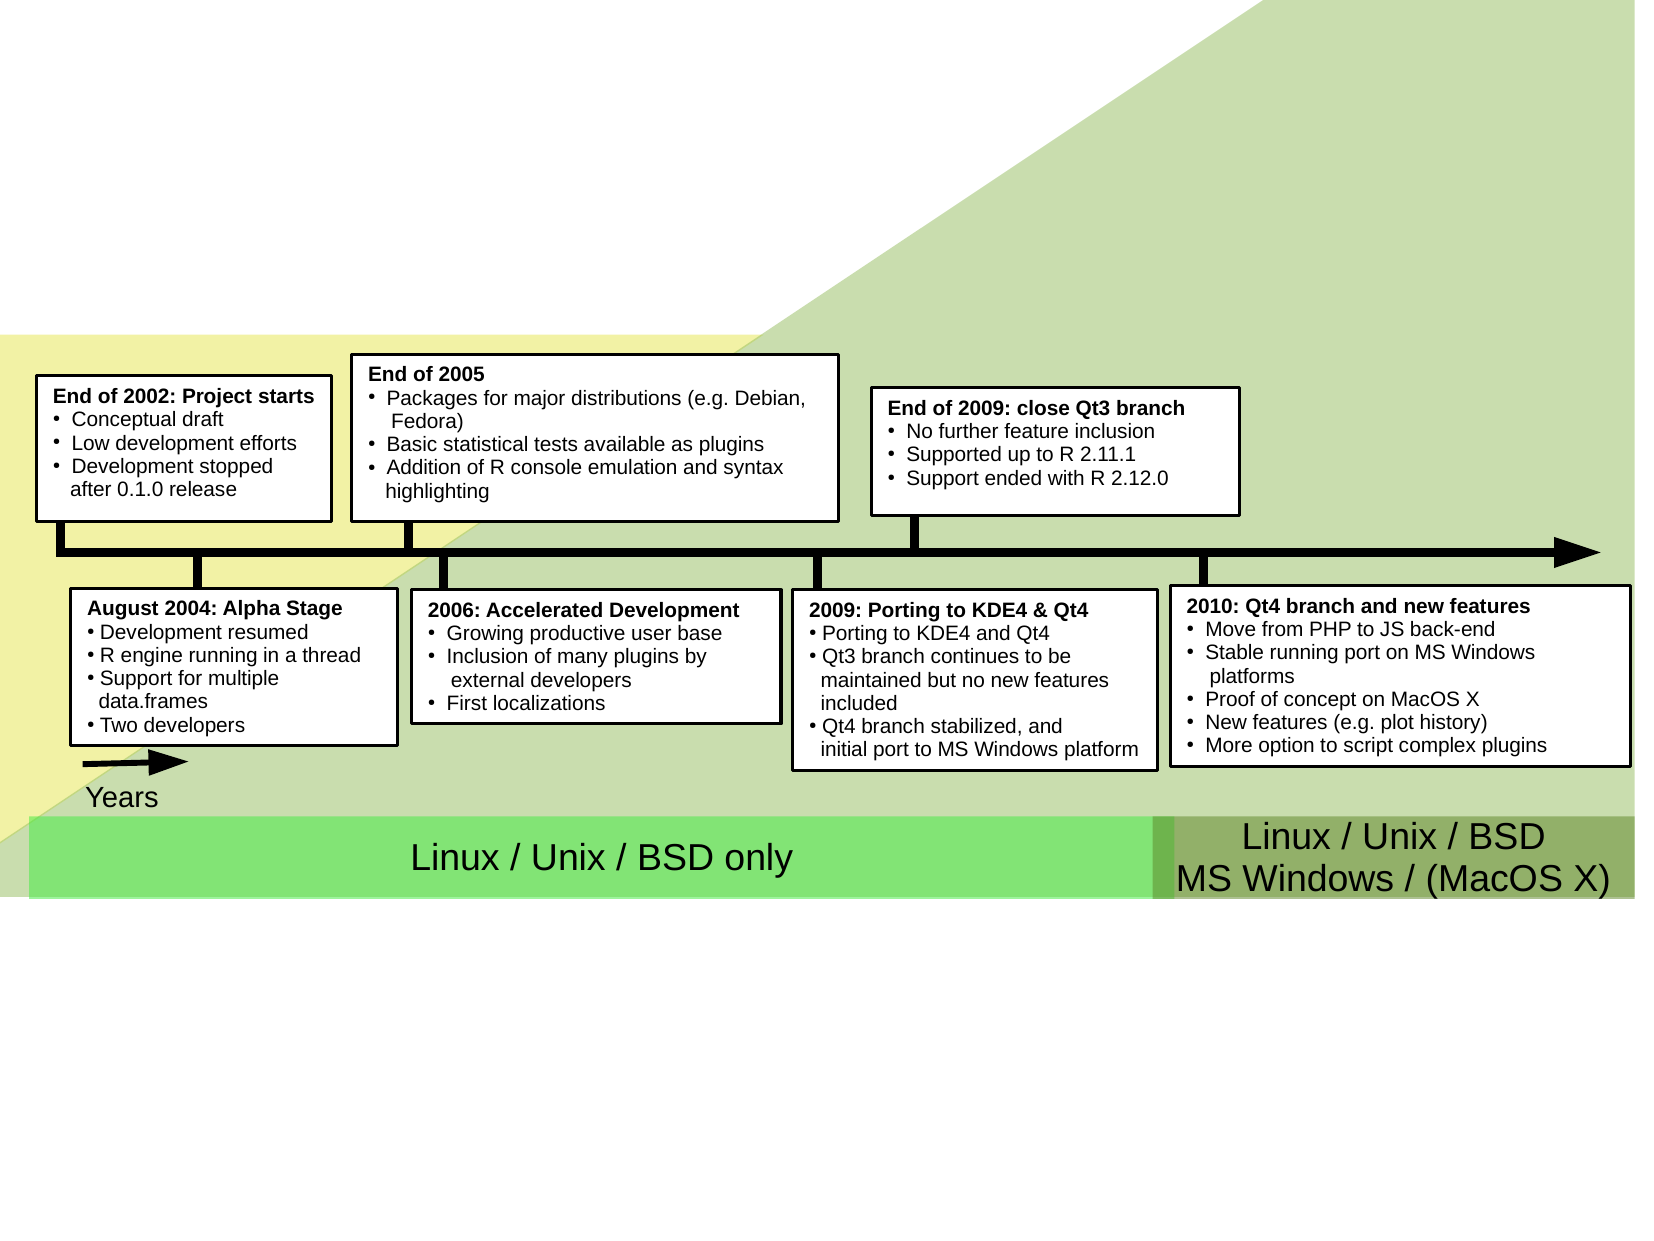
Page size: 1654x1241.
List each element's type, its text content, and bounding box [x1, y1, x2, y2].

text_box Linux / Unix / BSD MS Windows / (MacOS X) [1152, 816, 1635, 899]
text_box 2006: Accelerated Development Growing productive user base Inclusion of many plugins by external developers First localizations [411, 589, 782, 724]
text_box Linux / Unix / BSD only [29, 816, 1152, 899]
text_box August 2004: Alpha Stage Development resumed R engine running in a thread Support for multiple data.frames Two developers [70, 588, 398, 746]
text_box Years [70, 773, 174, 816]
text_box [0, 0, 1635, 897]
text_box End of 2002: Project starts Conceptual draft Low development efforts Development stopped after 0.1.0 release [36, 375, 332, 522]
text_box 2009: Porting to KDE4 & Qt4 Porting to KDE4 and Qt4 Qt3 branch continues to be maintained but no new features included Qt4 branch stabilized, and initial port to MS Windows platform [792, 589, 1158, 771]
text_box End of 2009: close Qt3 branch No further feature inclusion Supported up to R 2.11.1 Support ended with R 2.12.0 [871, 387, 1240, 516]
text_box 2010: Qt4 branch and new features Move from PHP to JS back-end Stable running port on MS Windows platforms Proof of concept on MacOS X New features (e.g. plot history) More option to script complex plugins [1170, 585, 1631, 767]
text_box End of 2005 Packages for major distributions (e.g. Debian, Fedora) Basic statistical tests available as plugins Addition of R console emulation and syntax highlighting [351, 354, 839, 522]
